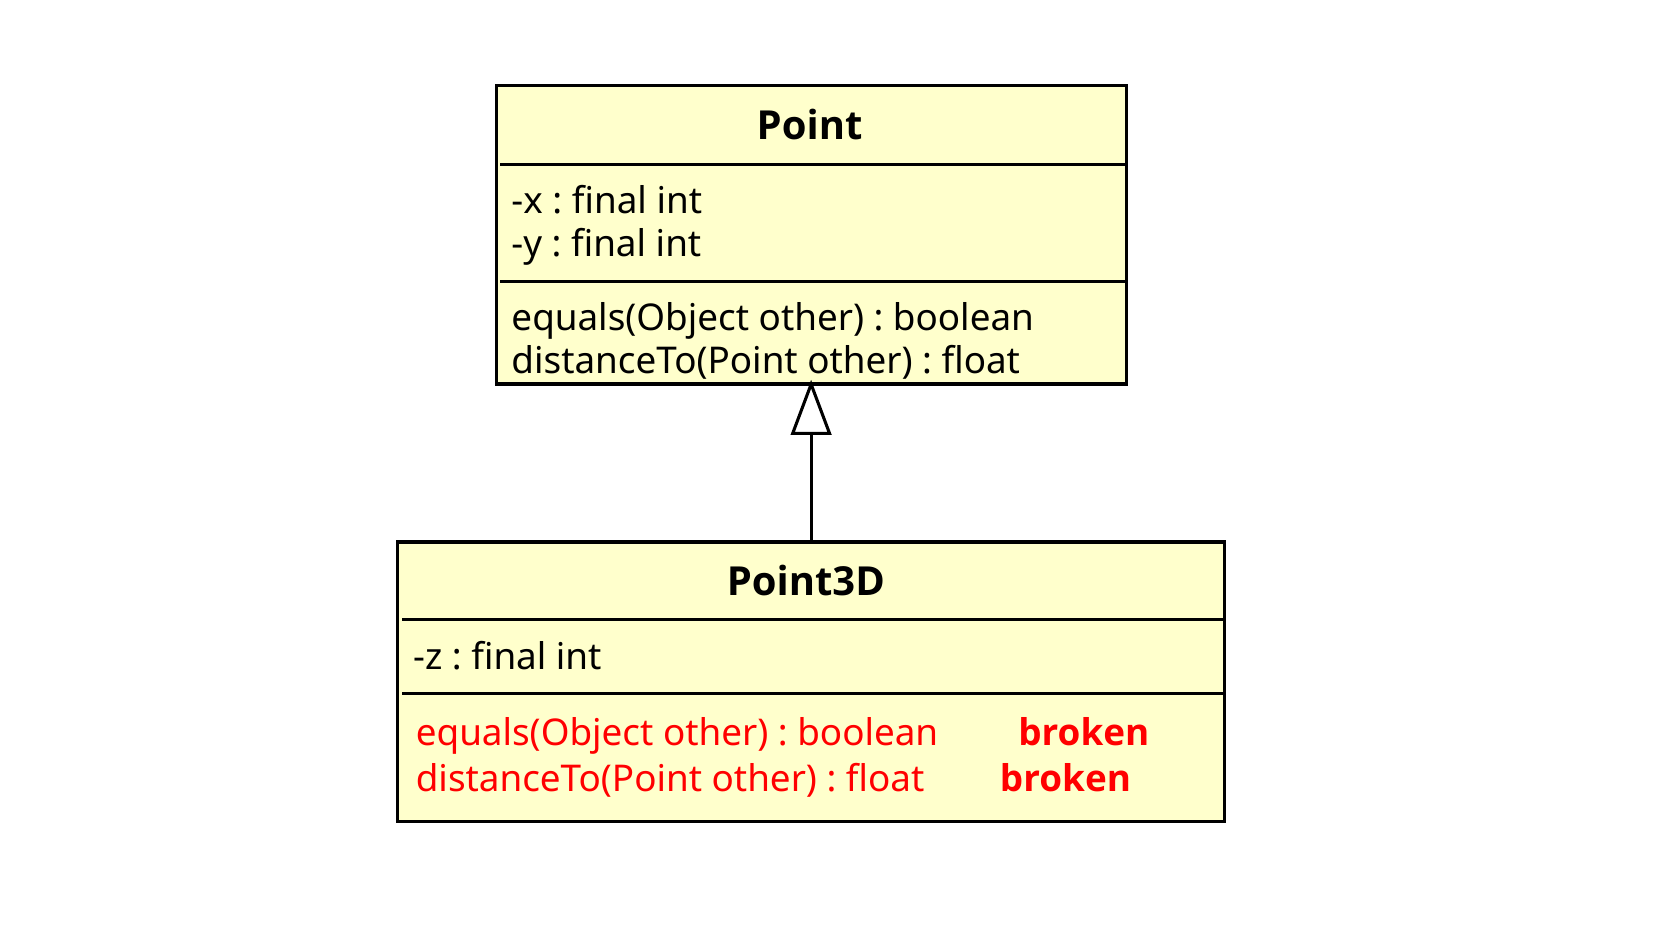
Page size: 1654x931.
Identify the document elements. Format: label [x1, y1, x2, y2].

picture [349, 37, 1276, 871]
